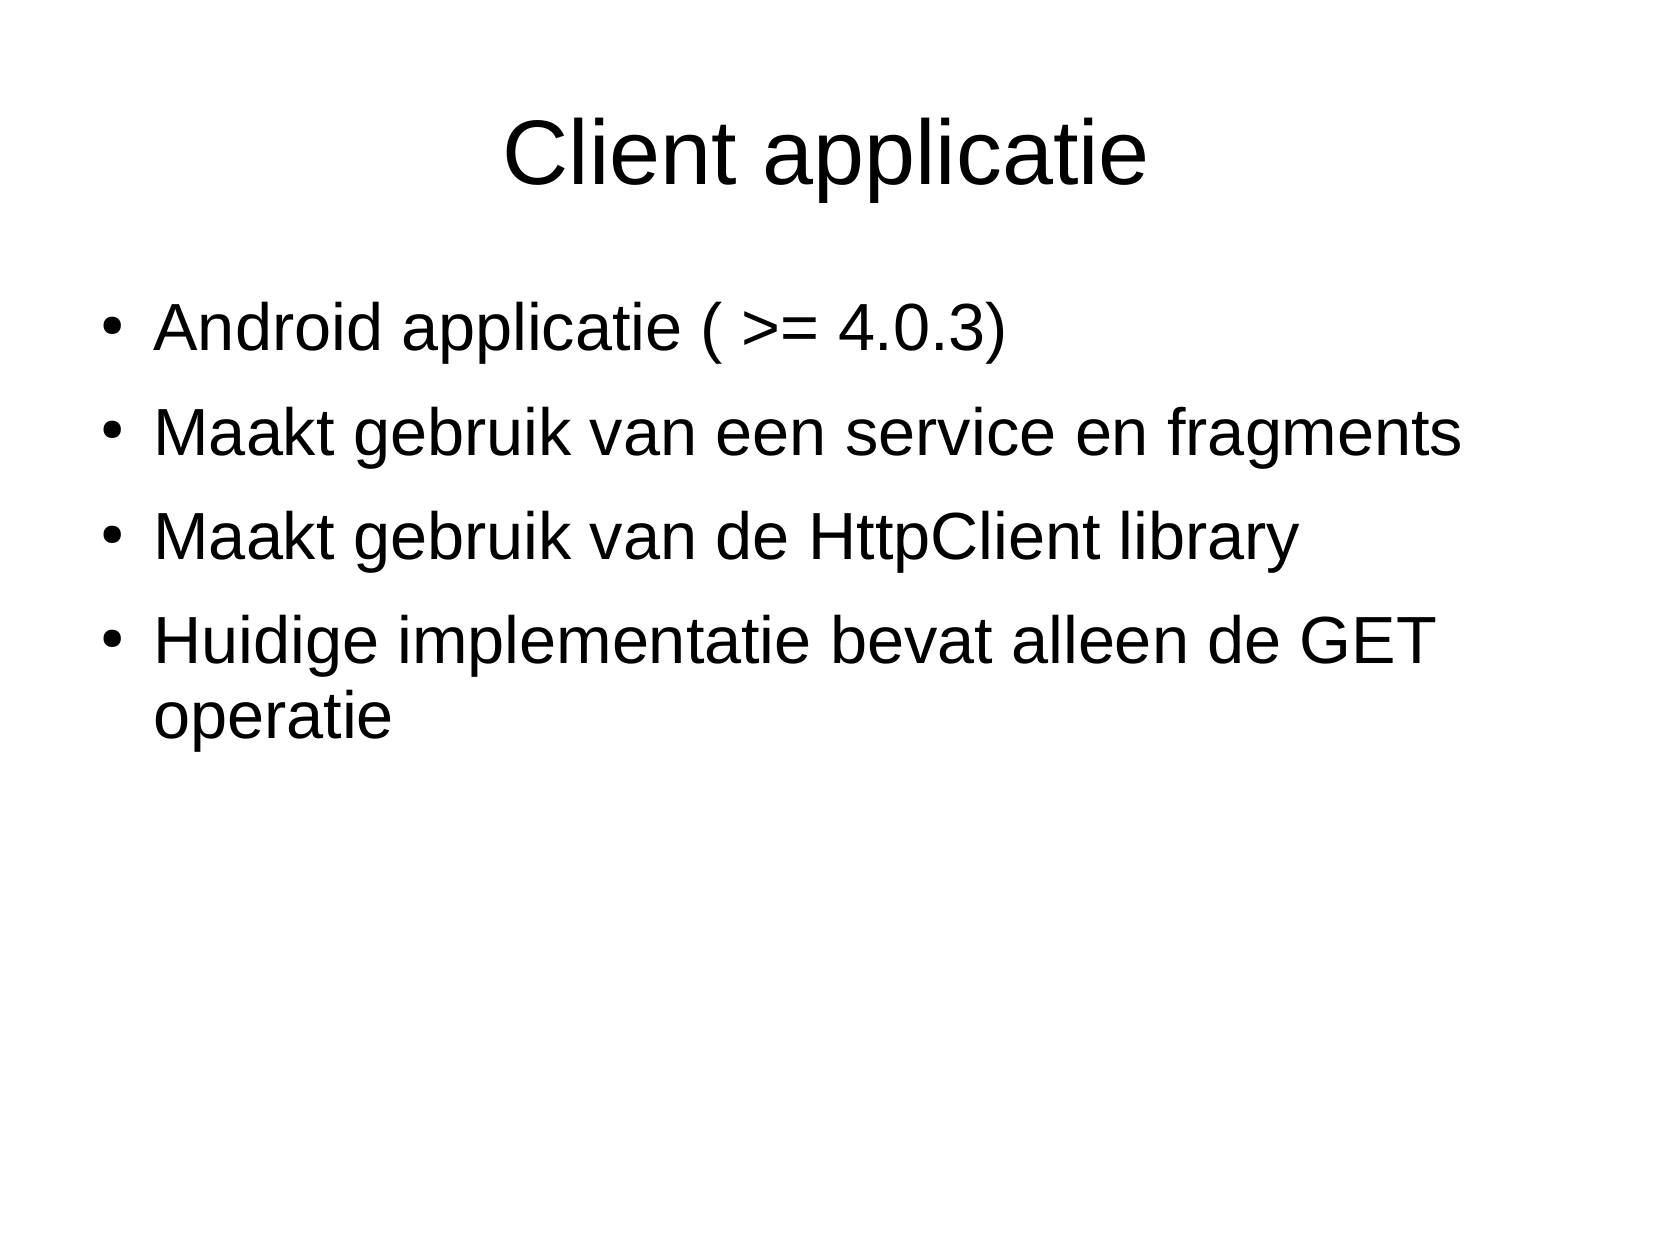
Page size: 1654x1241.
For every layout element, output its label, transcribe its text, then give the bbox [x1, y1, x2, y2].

title Client applicatie [82, 49, 1571, 257]
list Android applicatie ( >= 4.0.3) Maakt gebruik van een service en fragments Maakt gebruik van de HttpClient library Huidige implementatie bevat alleen de GET operatie [82, 290, 1538, 1010]
